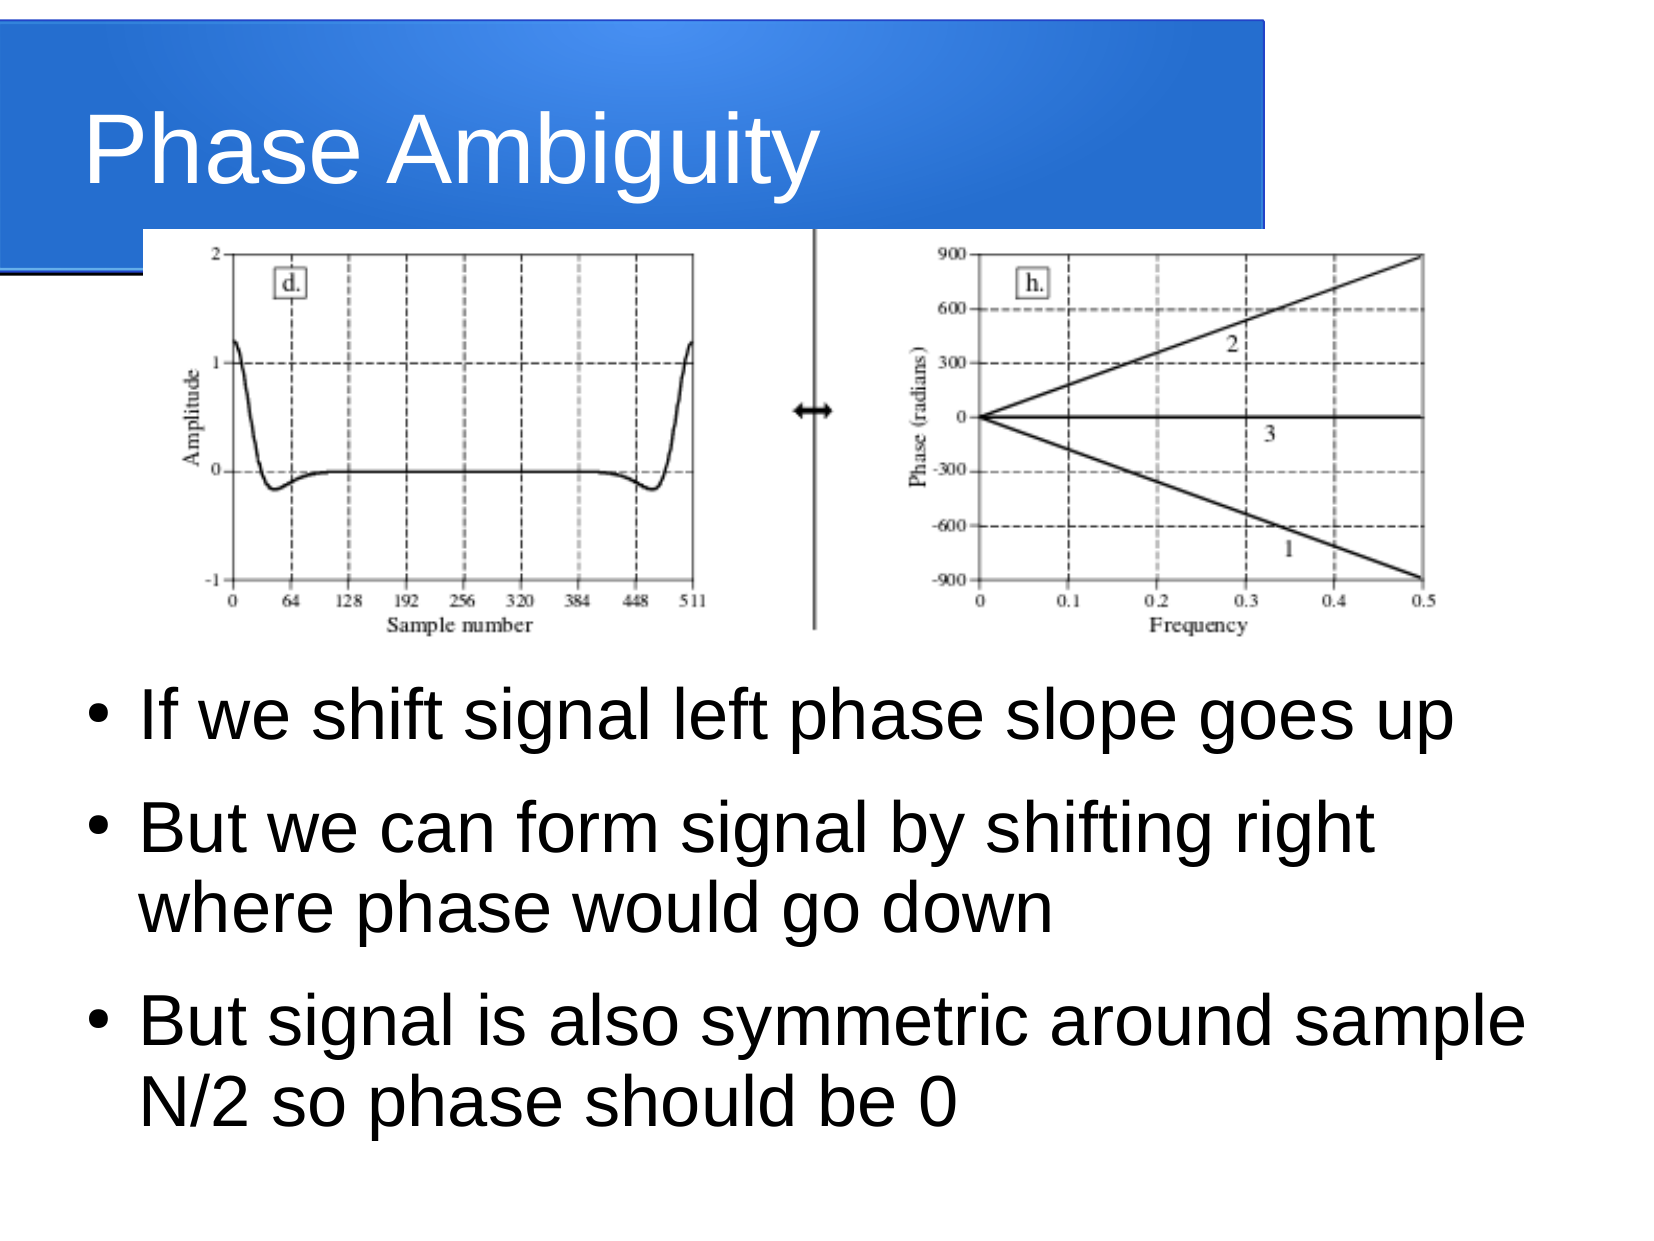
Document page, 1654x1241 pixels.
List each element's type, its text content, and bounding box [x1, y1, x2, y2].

picture [143, 229, 1442, 666]
list If we shift signal left phase slope goes up But we can form signal by shifting right where phase would go down But signal is also symmetric around sample N/2 so phase should be 0 [67, 674, 1557, 1164]
title Phase Ambiguity [82, 47, 1235, 252]
